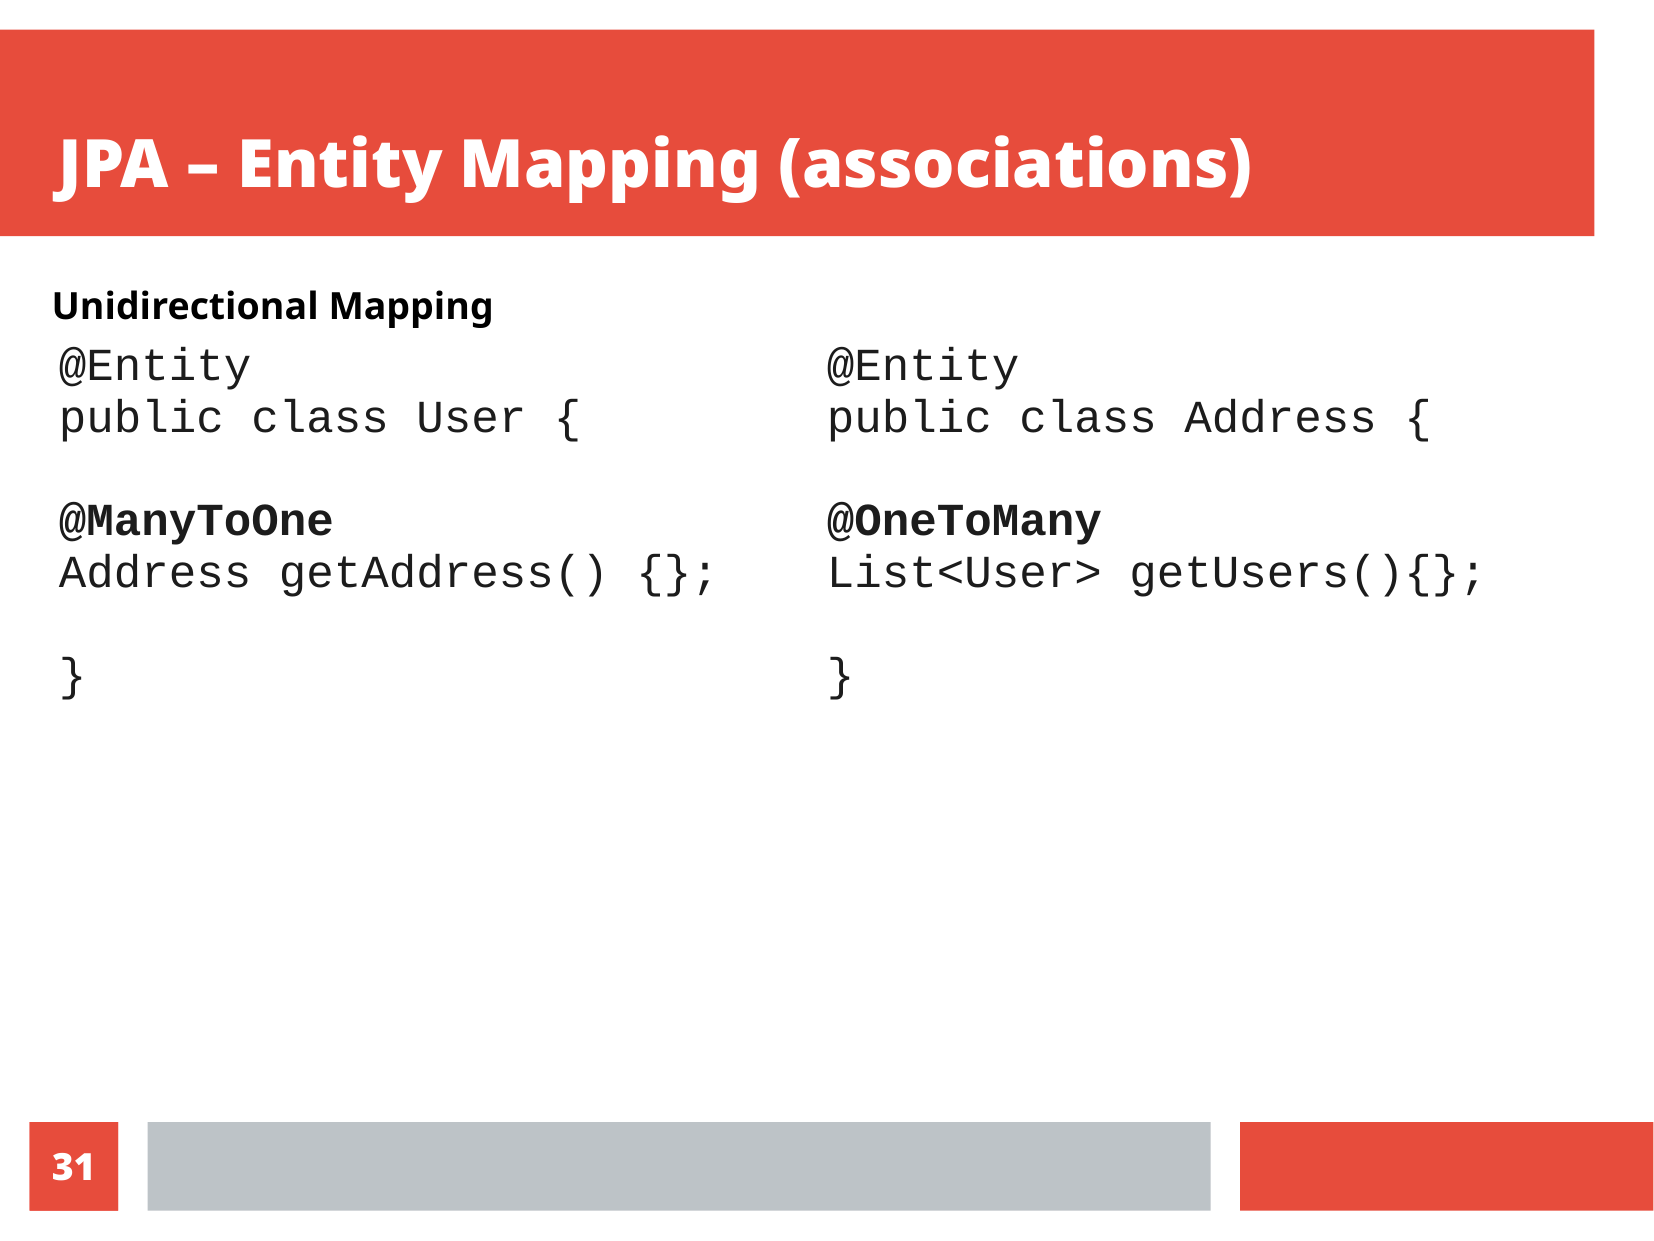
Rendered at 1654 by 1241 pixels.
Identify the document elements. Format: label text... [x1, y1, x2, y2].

text_box Unidirectional Mapping [36, 272, 1596, 331]
text_box @Entity public class Address { @OneToMany List<User> getUsers(){}; } [826, 342, 1583, 981]
title JPA – Entity Mapping (associations) [59, 59, 1595, 207]
subtitle @Entity public class User { @ManyToOne Address getAddress() {}; } [59, 342, 815, 1016]
